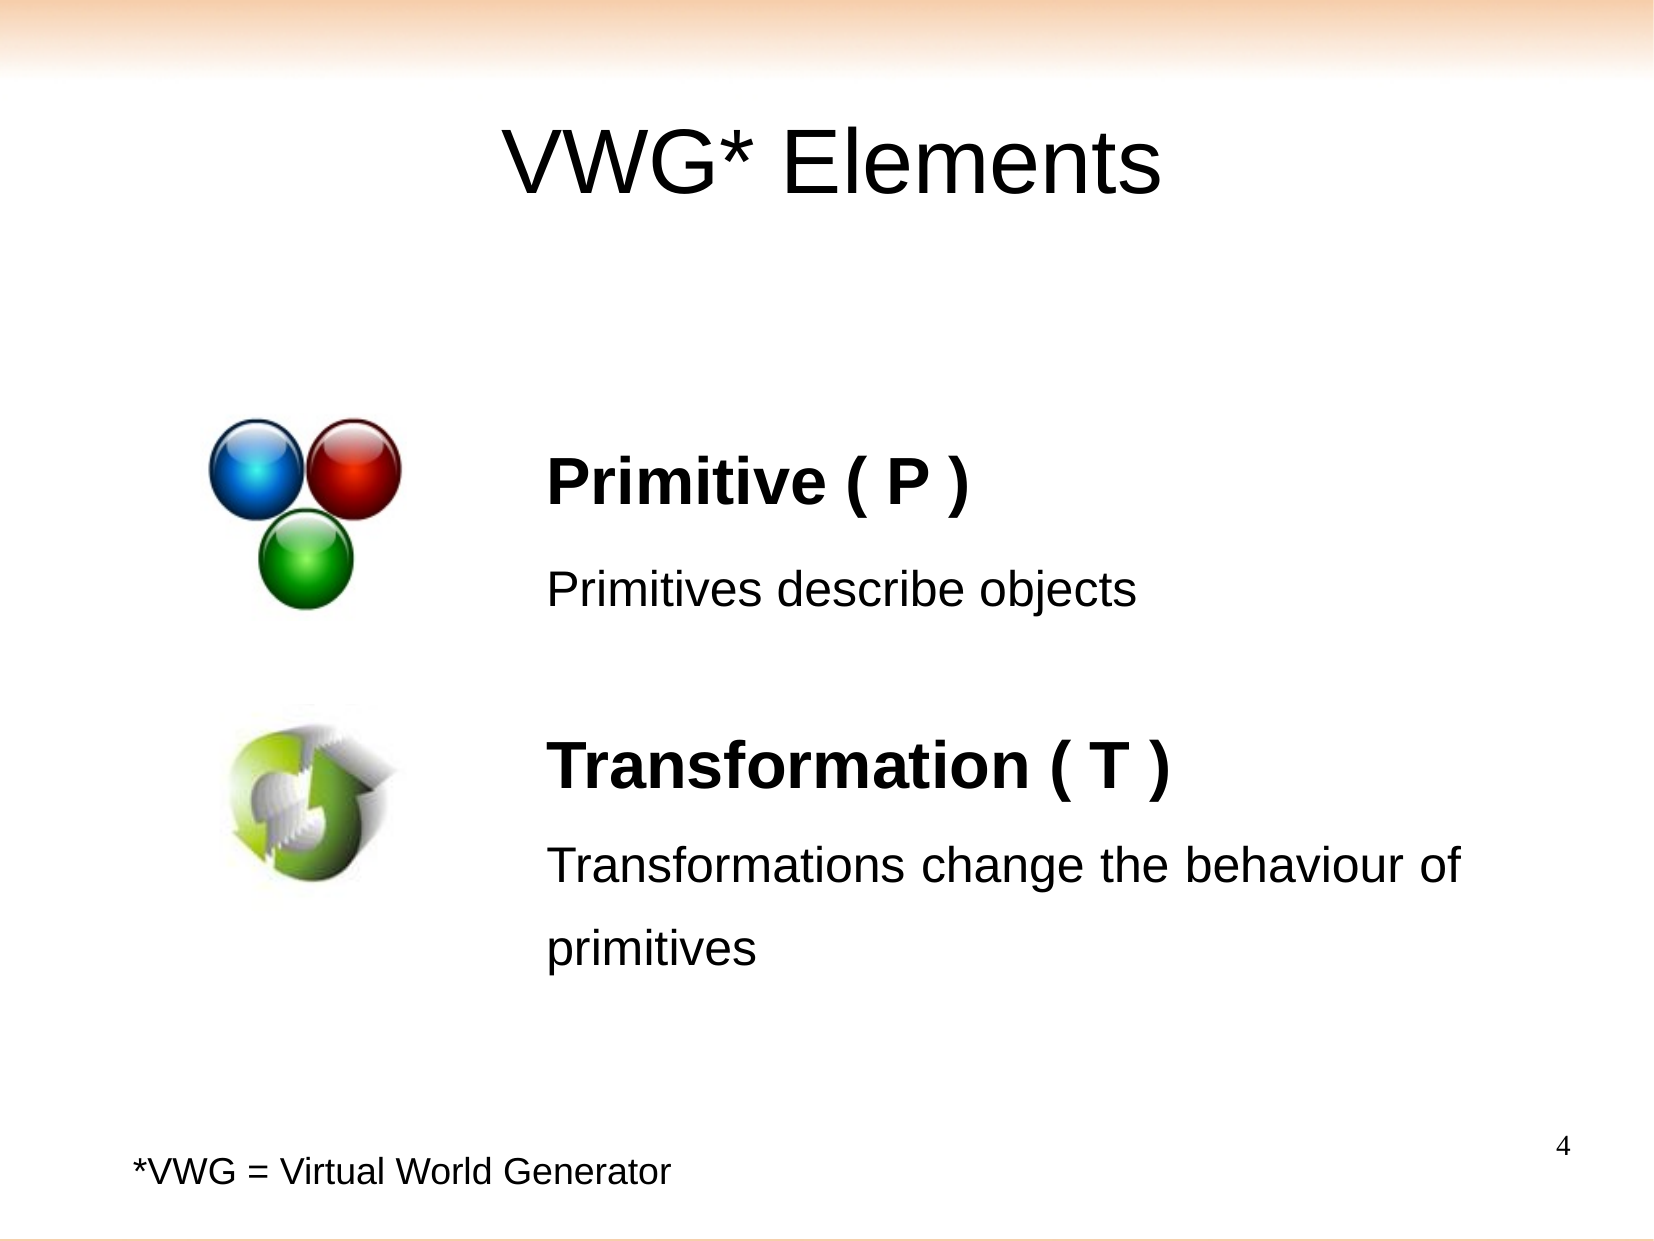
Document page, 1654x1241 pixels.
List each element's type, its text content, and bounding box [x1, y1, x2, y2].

picture [783, 597, 796, 603]
text_box Primitive ( P ) [531, 437, 1241, 525]
text_box *VWG = Virtual World Generator [118, 1122, 739, 1179]
picture [0, 0, 1654, 1241]
text_box Transformation ( T ) [531, 721, 1300, 801]
picture [1015, 597, 1028, 603]
text_box Transformations change the behaviour of primitives [531, 801, 1477, 956]
text_box Primitives describe objects [531, 525, 1329, 597]
title VWG* Elements [88, 0, 1577, 591]
picture [986, 597, 1000, 603]
picture [917, 597, 930, 603]
